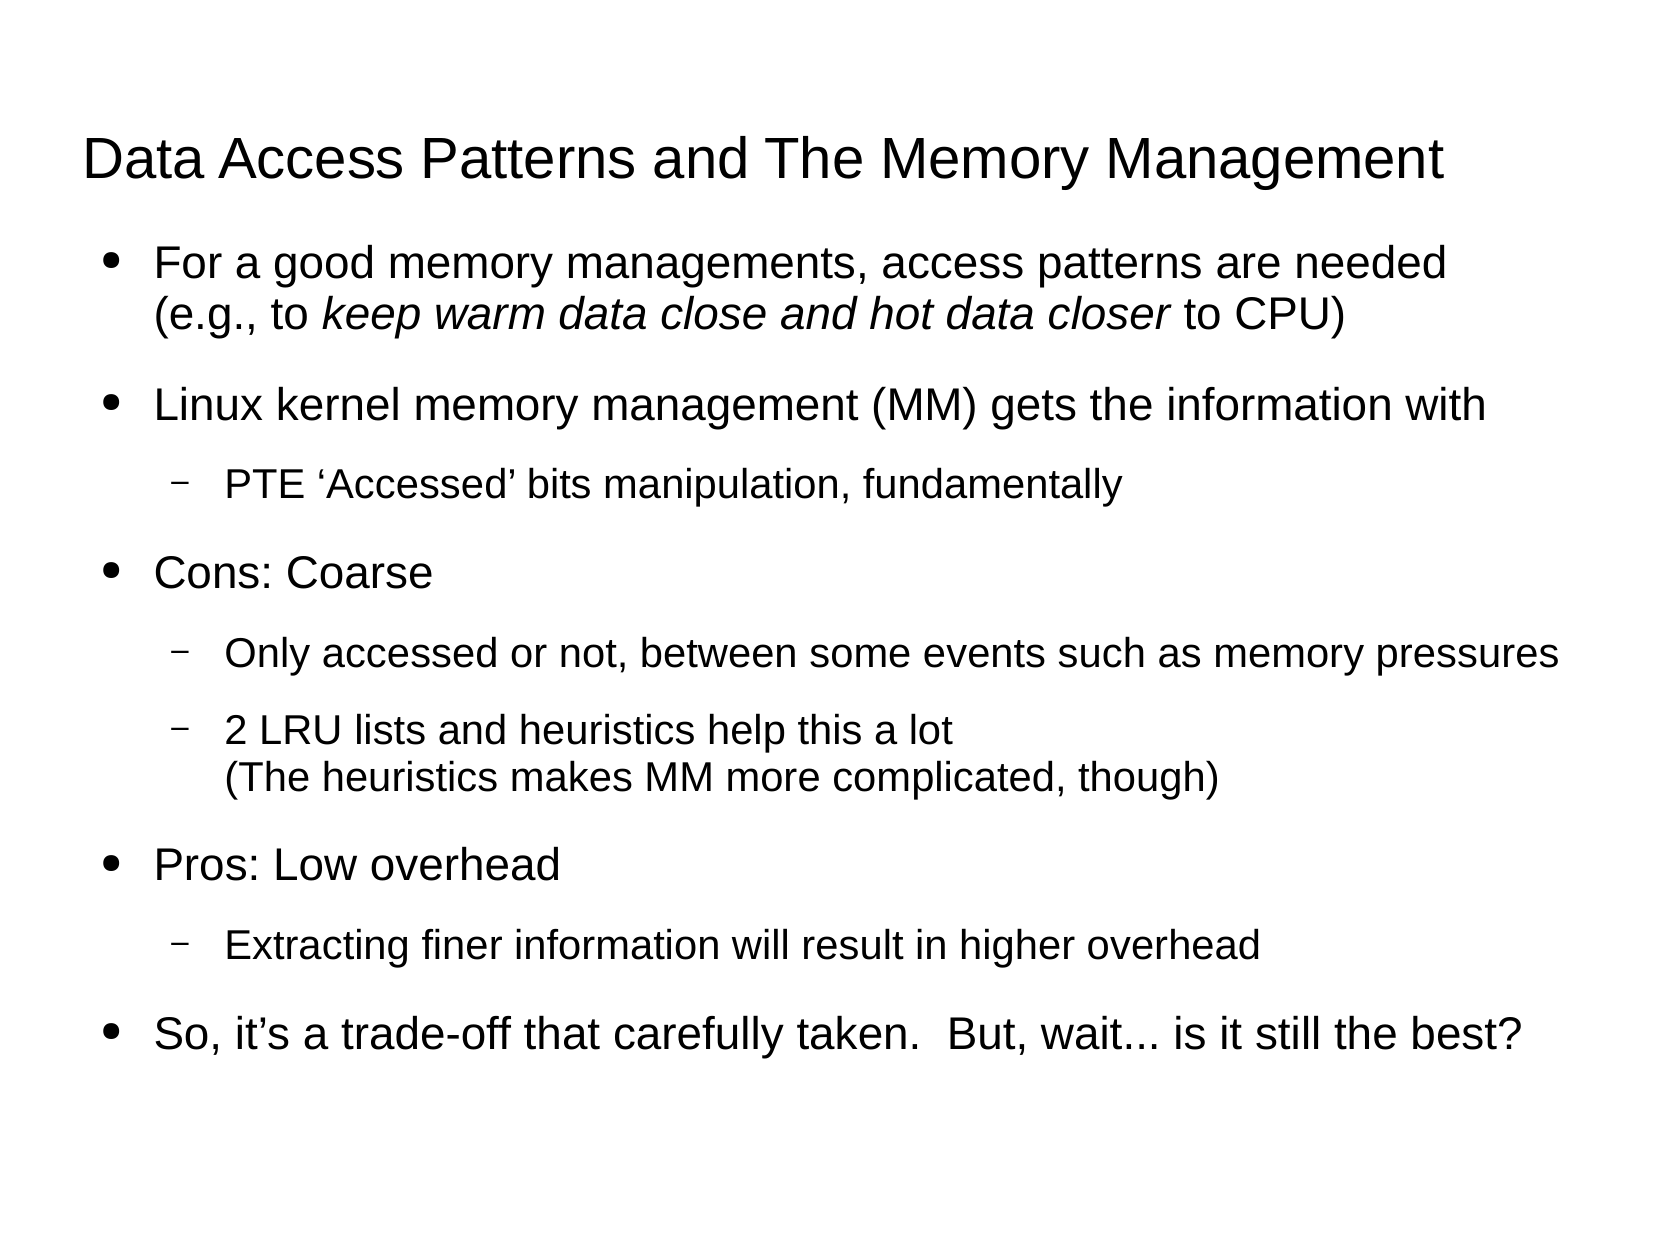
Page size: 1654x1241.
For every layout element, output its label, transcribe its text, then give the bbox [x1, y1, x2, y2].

title Data Access Patterns and The Memory Management [82, 108, 1571, 210]
list For a good memory managements, access patterns are needed (e.g., to keep warm data close and hot data closer to CPU) Linux kernel memory management (MM) gets the information with PTE ‘Accessed’ bits manipulation, fundamentally Cons: Coarse Only accessed or not, between some events such as memory pressures 2 LRU lists and heuristics help this a lot (The heuristics makes MM more complicated, though) Pros: Low overhead Extracting finer information will result in higher overhead So, it’s a trade-off that carefully taken. But, wait... is it still the best? [82, 236, 1571, 1111]
